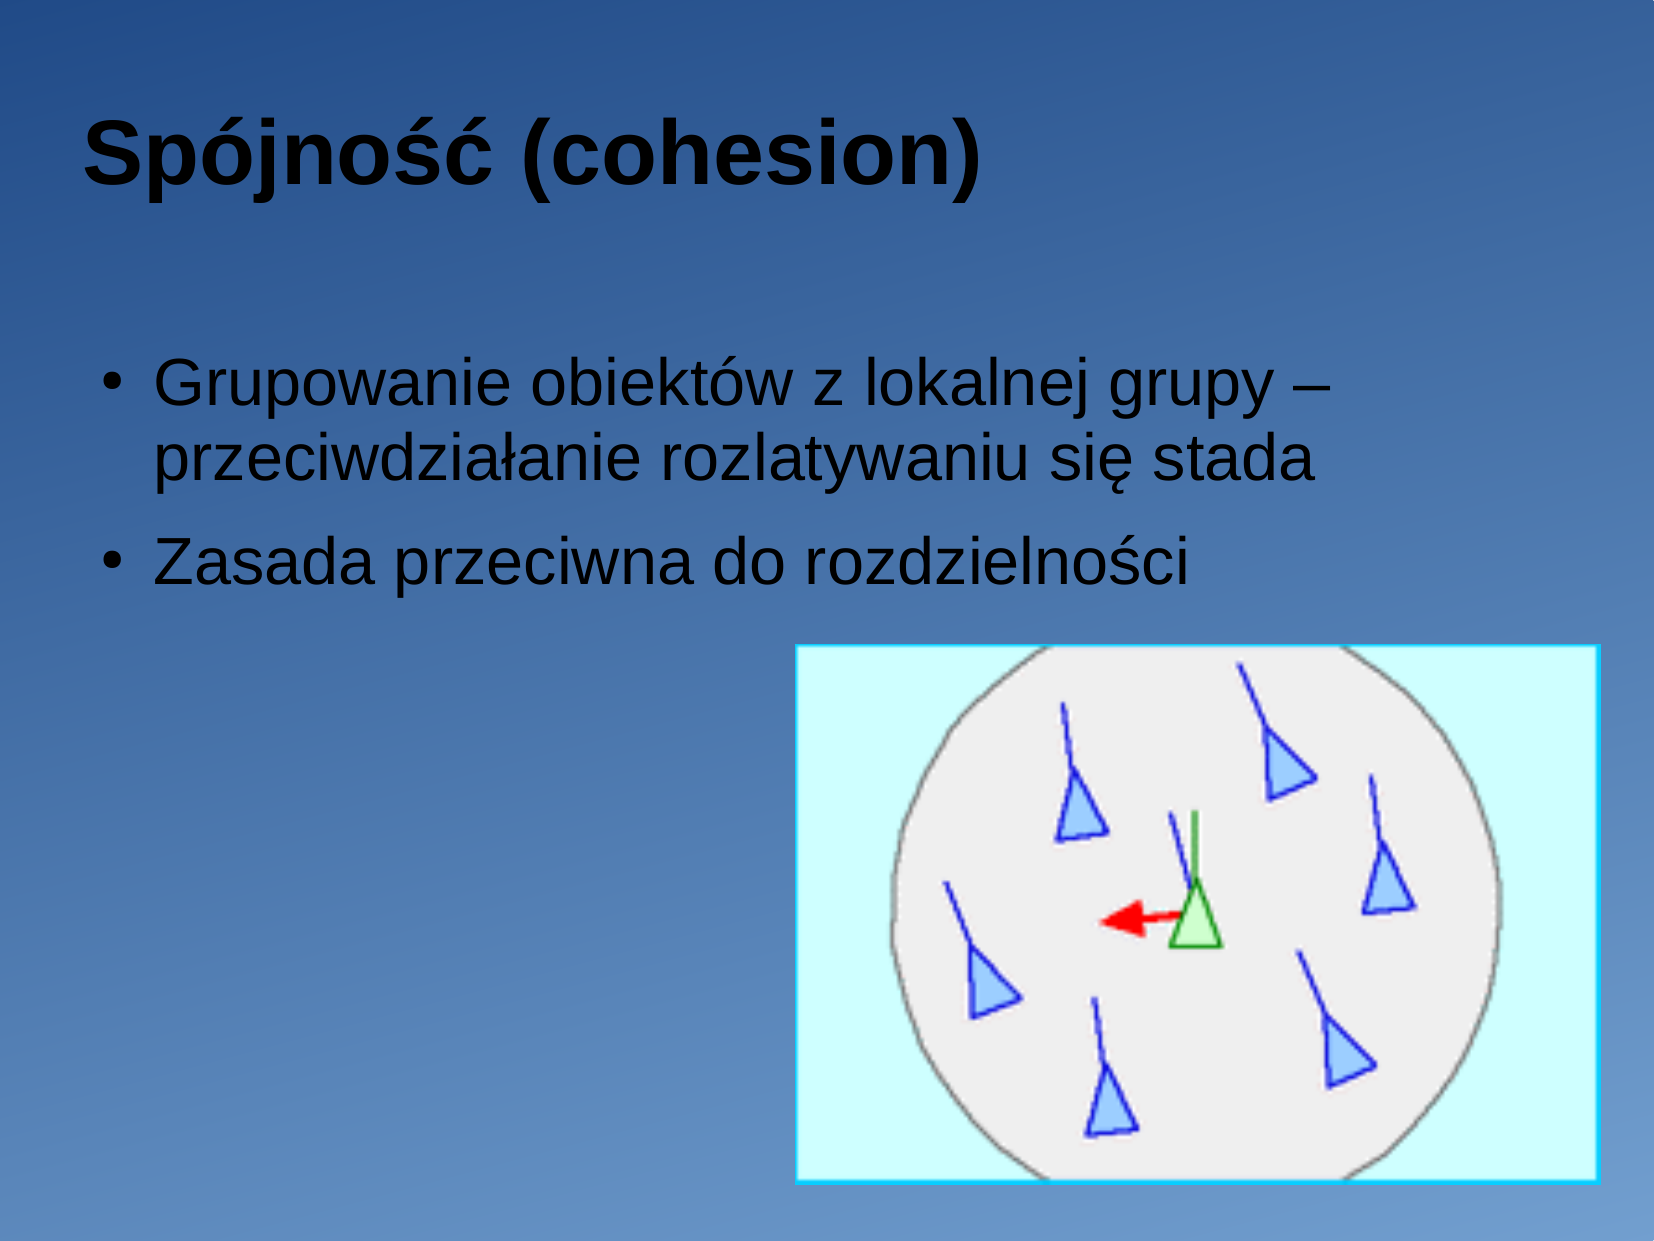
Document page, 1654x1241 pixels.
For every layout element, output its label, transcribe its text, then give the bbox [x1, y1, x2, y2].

picture [797, 646, 1597, 1181]
list Grupowanie obiektów z lokalnej grupy – przeciwdziałanie rozlatywaniu się stada Zasada przeciwna do rozdzielności [82, 345, 1571, 1065]
title Spójność (cohesion) [82, 49, 1571, 257]
